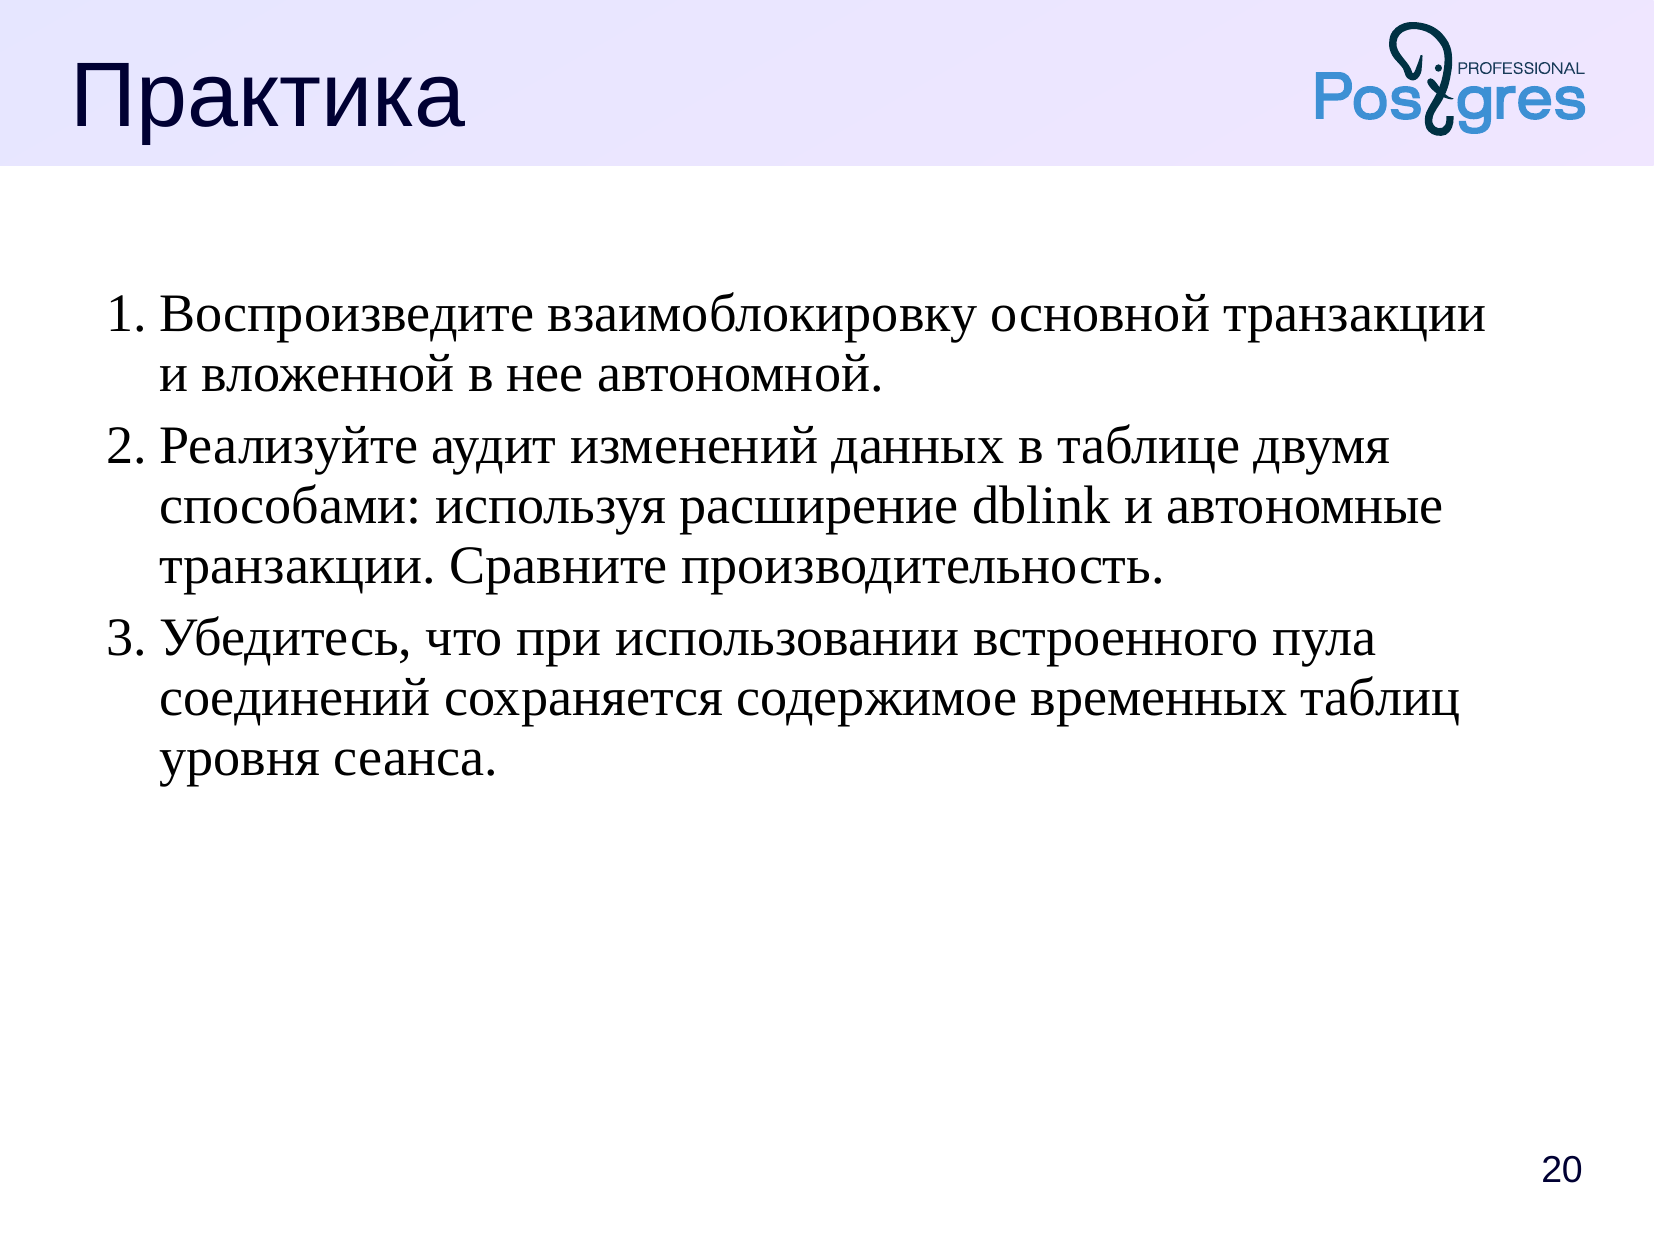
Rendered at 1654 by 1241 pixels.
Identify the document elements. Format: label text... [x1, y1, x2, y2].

title Практика [70, 43, 1241, 147]
list Воспроизведите взаимоблокировку основной транзакции и вложенной в нее автономной. Реализуйте аудит изменений данных в таблице двумя способами: используя расширение dblink и автономные транзакции. Сравните производительность. Убедитесь, что при использовании встроенного пула соединений сохраняется содержимое временных таблиц уровня сеанса. [70, 283, 1583, 1134]
